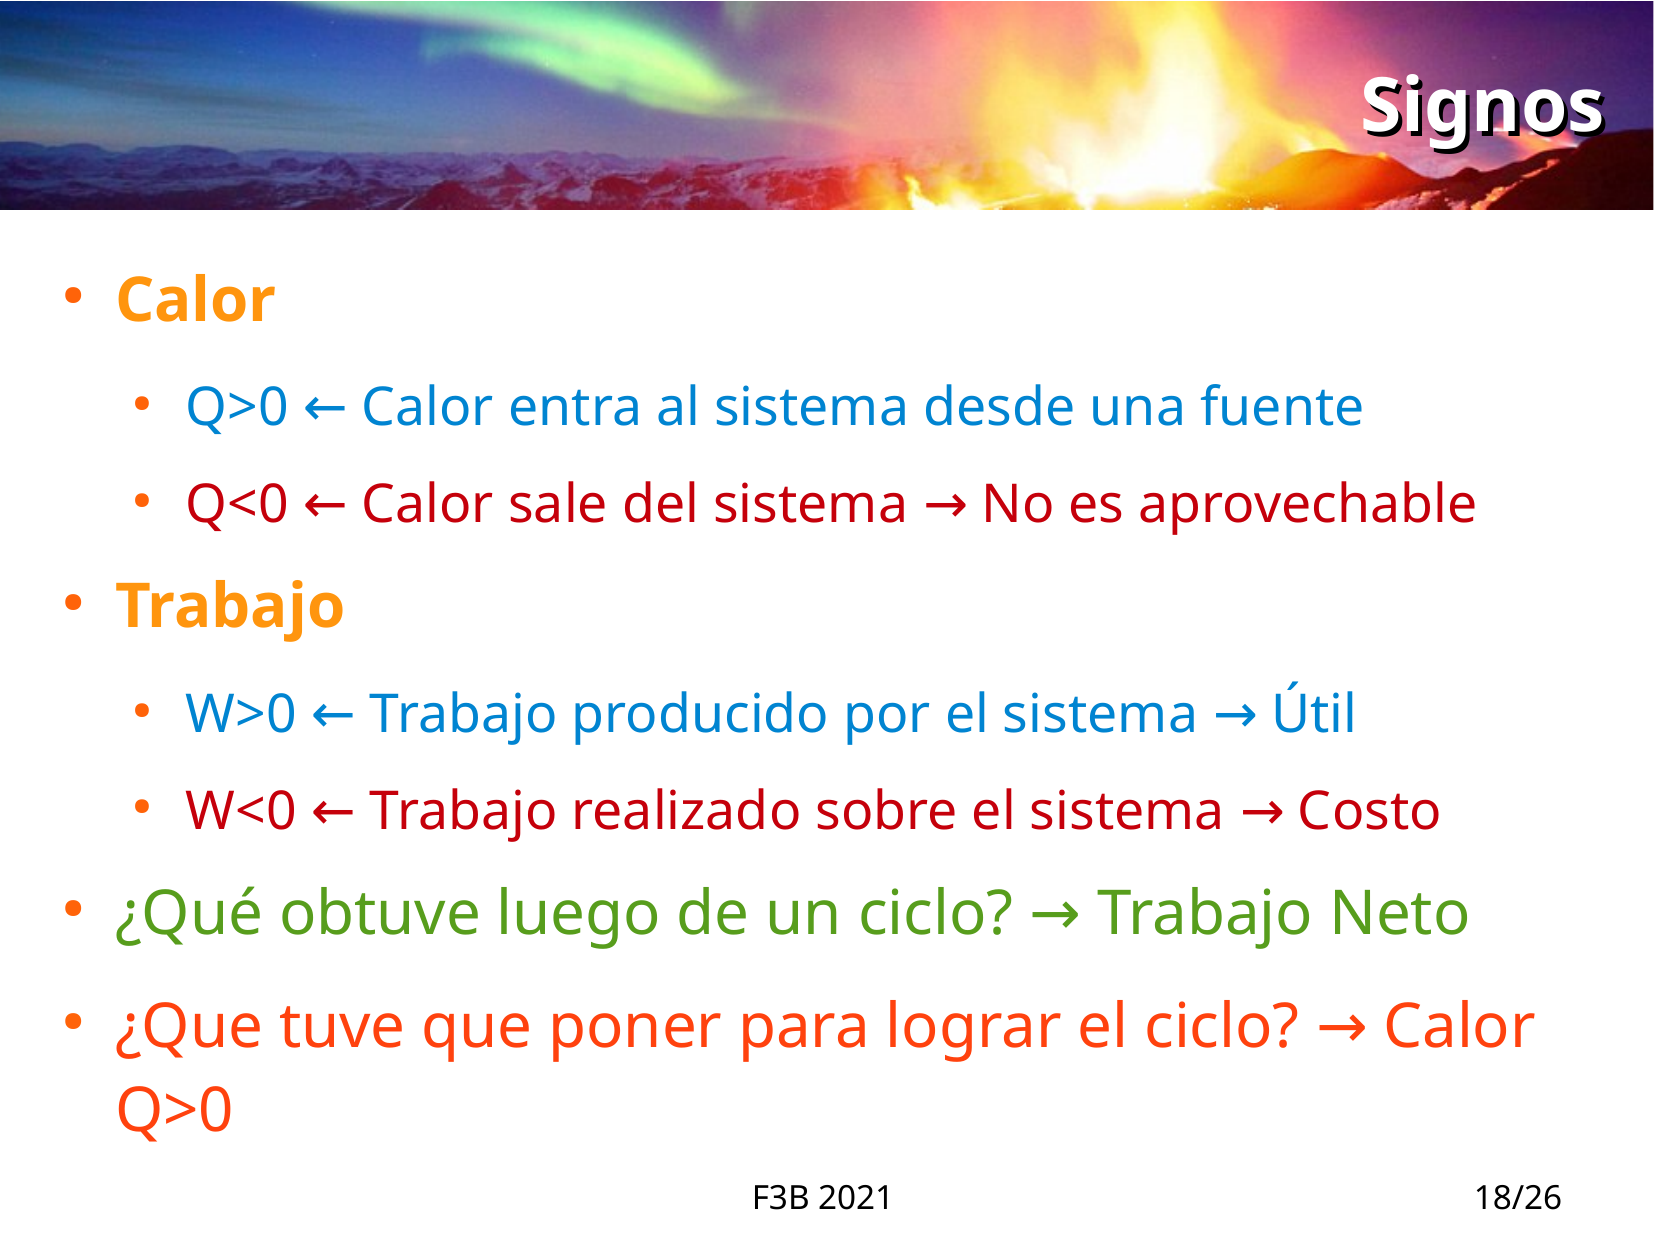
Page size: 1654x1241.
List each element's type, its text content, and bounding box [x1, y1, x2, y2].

picture [0, 1, 1654, 210]
title Signos [45, 15, 1606, 191]
list Calor Q>0 ← Calor entra al sistema desde una fuente Q<0 ← Calor sale del sistema → No es aprovechable Trabajo W>0 ← Trabajo producido por el sistema → Útil W<0 ← Trabajo realizado sobre el sistema → Costo ¿Qué obtuve luego de un ciclo? → Trabajo Neto ¿Que tuve que poner para lograr el ciclo? → Calor Q>0 [45, 255, 1606, 1156]
